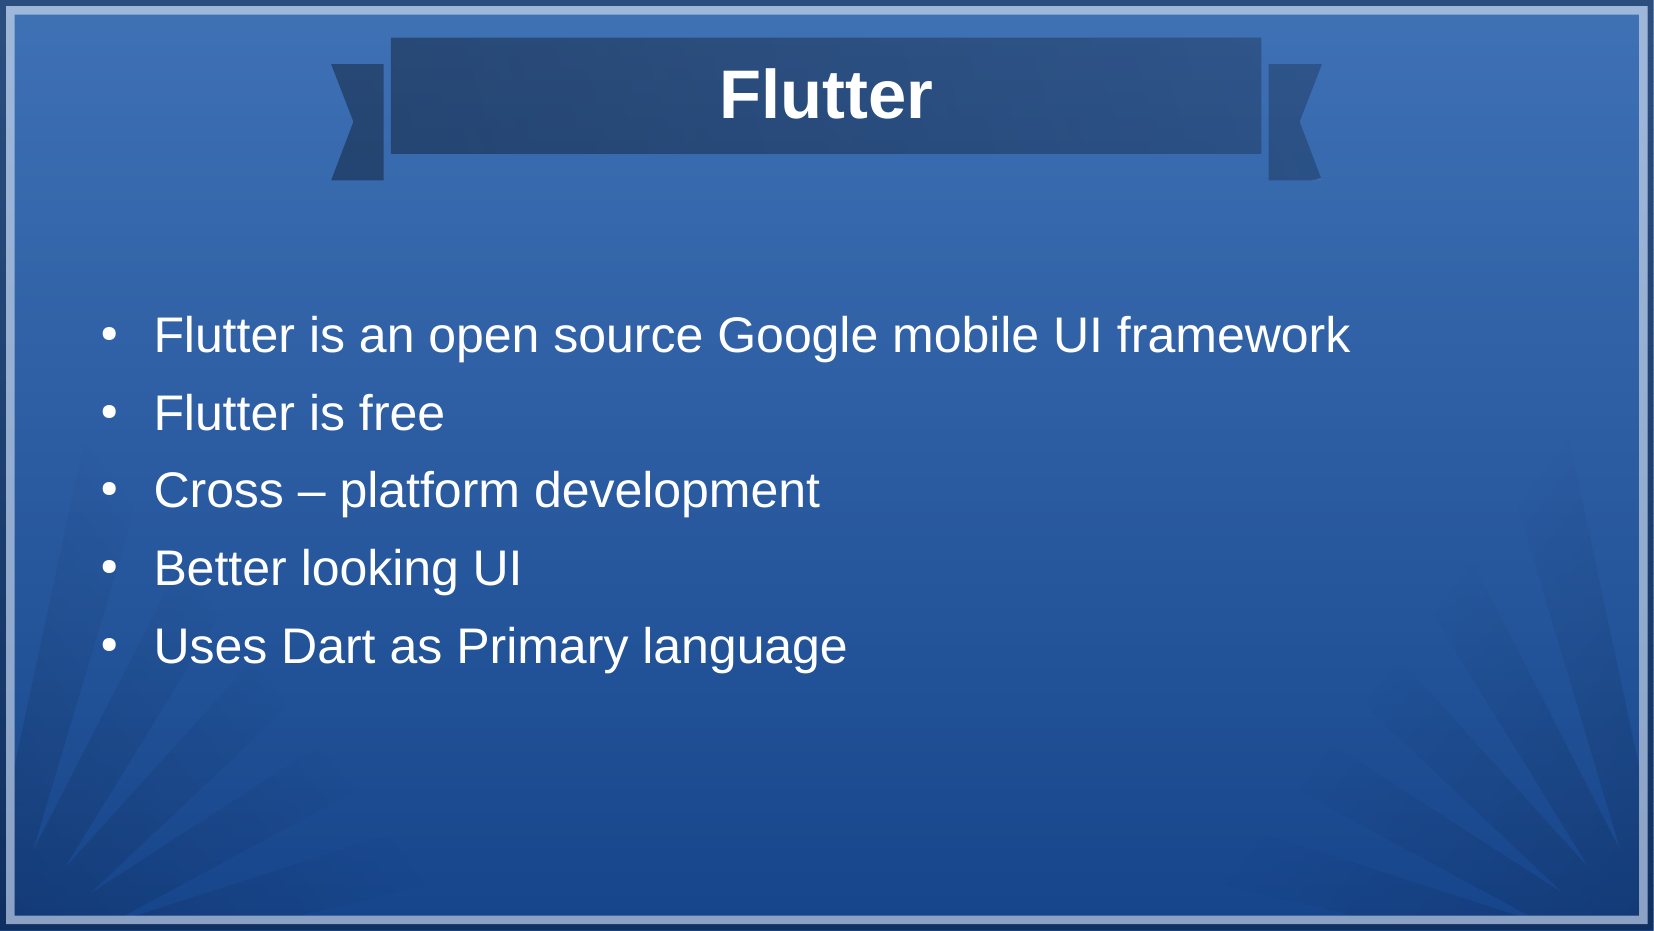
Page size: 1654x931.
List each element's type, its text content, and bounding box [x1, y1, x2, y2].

title Flutter [389, 35, 1264, 154]
list Flutter is an open source Google mobile UI framework Flutter is free Cross – platform development Better looking UI Uses Dart as Primary language [82, 307, 1571, 733]
